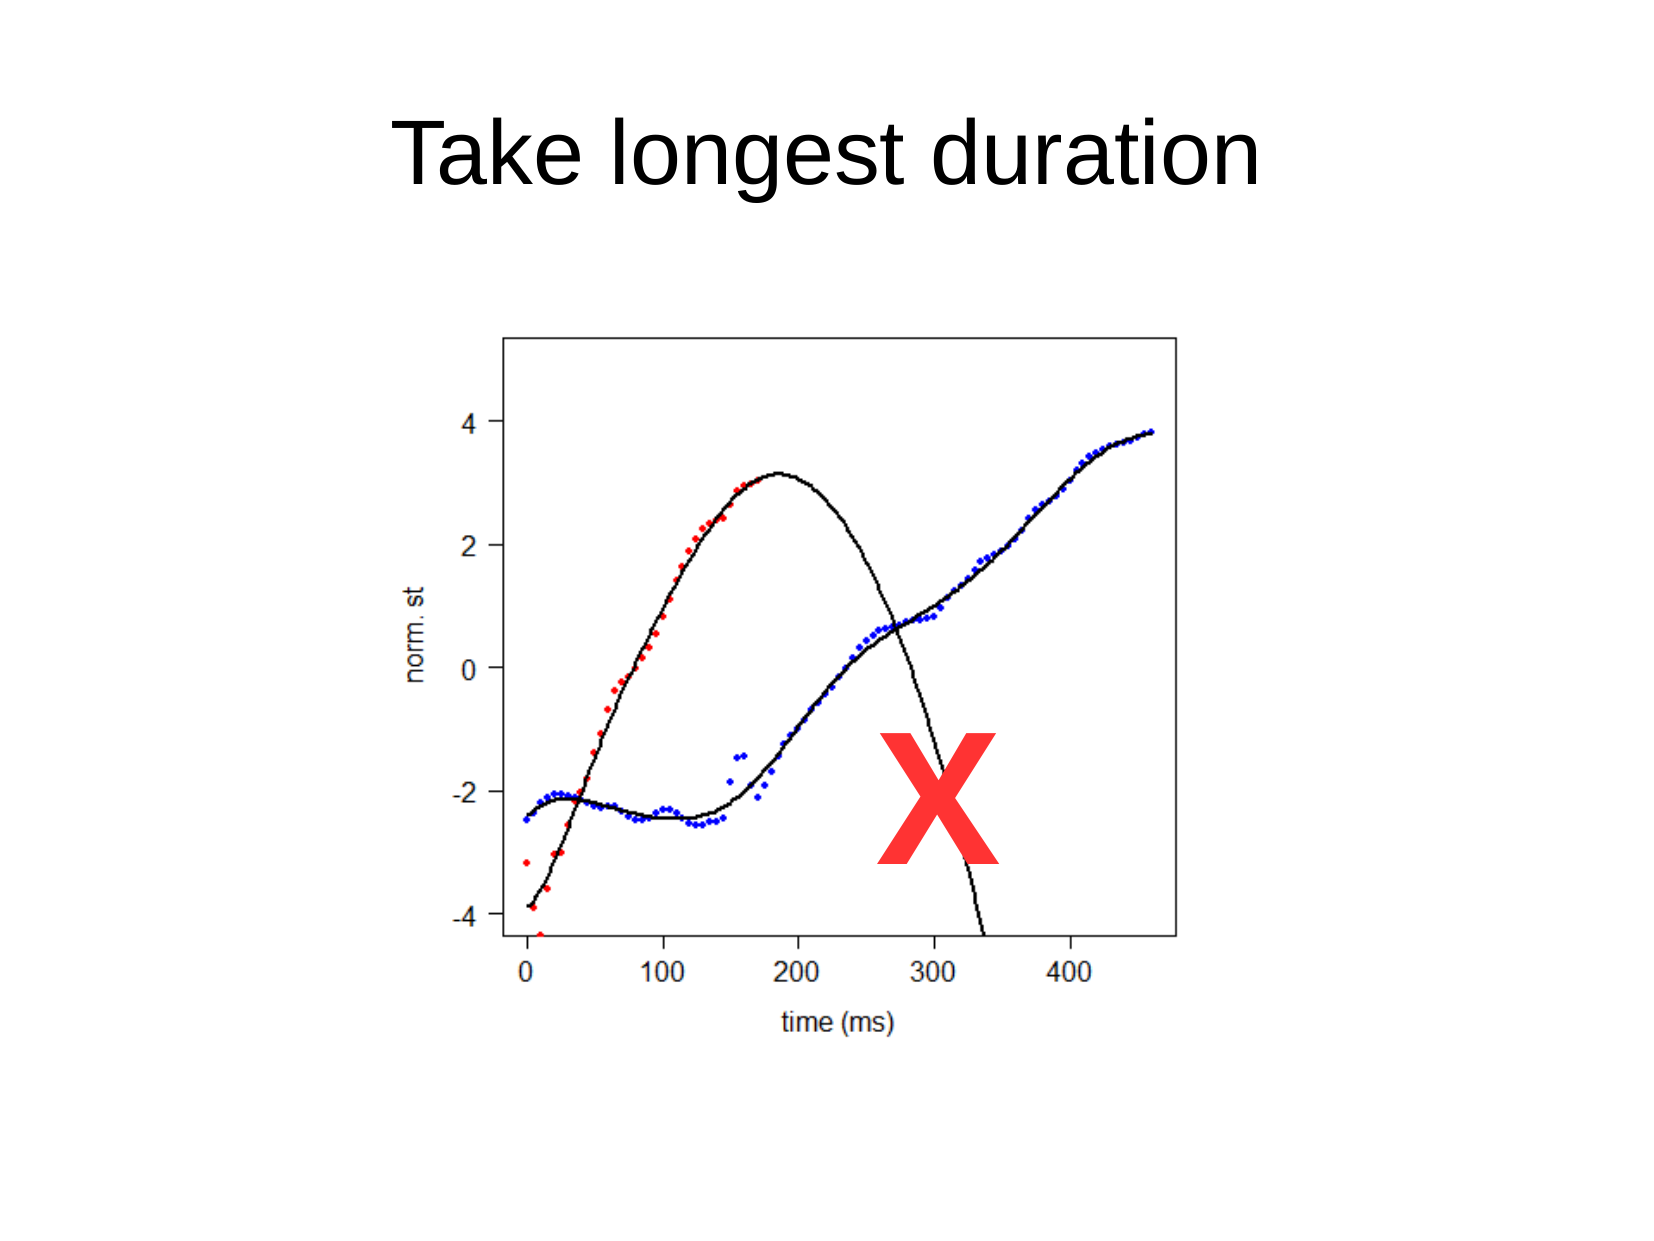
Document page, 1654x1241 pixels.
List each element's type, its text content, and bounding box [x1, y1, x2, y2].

picture [401, 236, 1229, 1063]
title Take longest duration [82, 49, 1571, 257]
text_box X [863, 661, 1036, 935]
